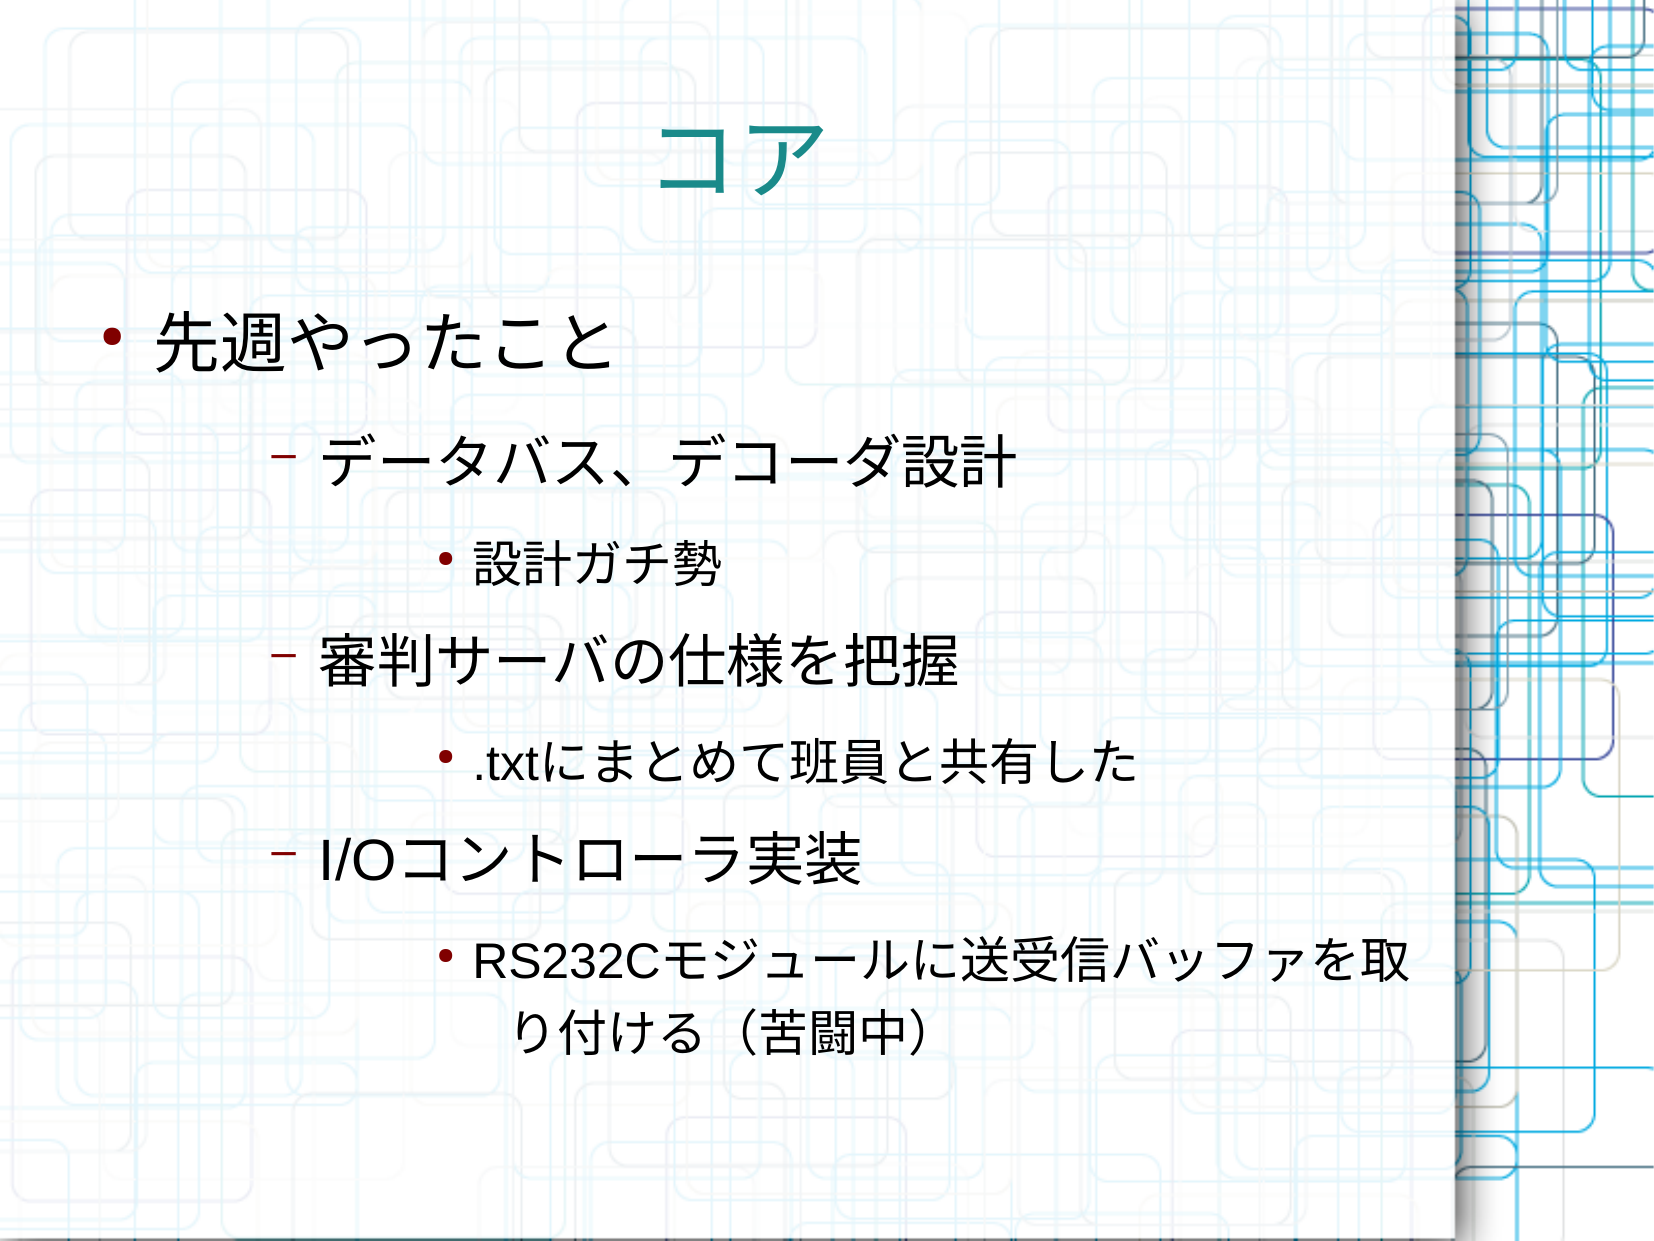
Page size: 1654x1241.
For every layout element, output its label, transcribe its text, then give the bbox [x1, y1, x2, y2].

title コア [59, 49, 1418, 257]
picture [0, 0, 1654, 1241]
list 先週やったこと データバス、デコーダ設計 設計ガチ勢 審判サーバの仕様を把握 .txtにまとめて班員と共有した I/Oコントローラ実装 RS232Cモジュールに送受信バッファを取り付ける（苦闘中） [82, 290, 1418, 1241]
